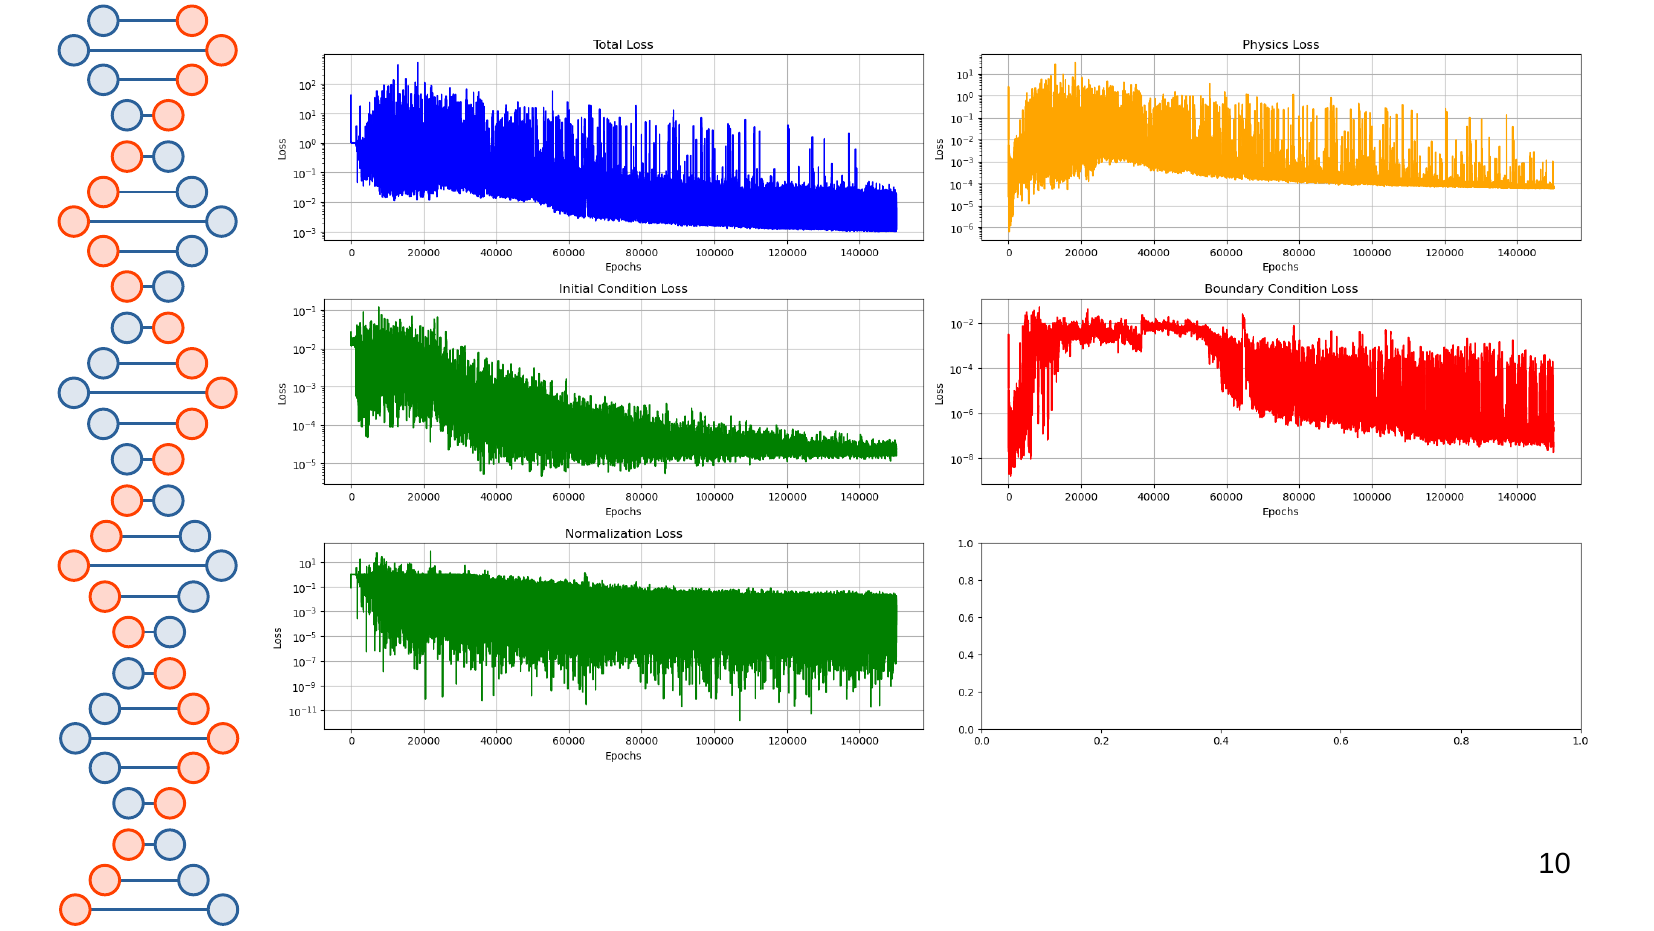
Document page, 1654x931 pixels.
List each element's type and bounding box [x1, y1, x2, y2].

picture [265, 32, 1596, 768]
